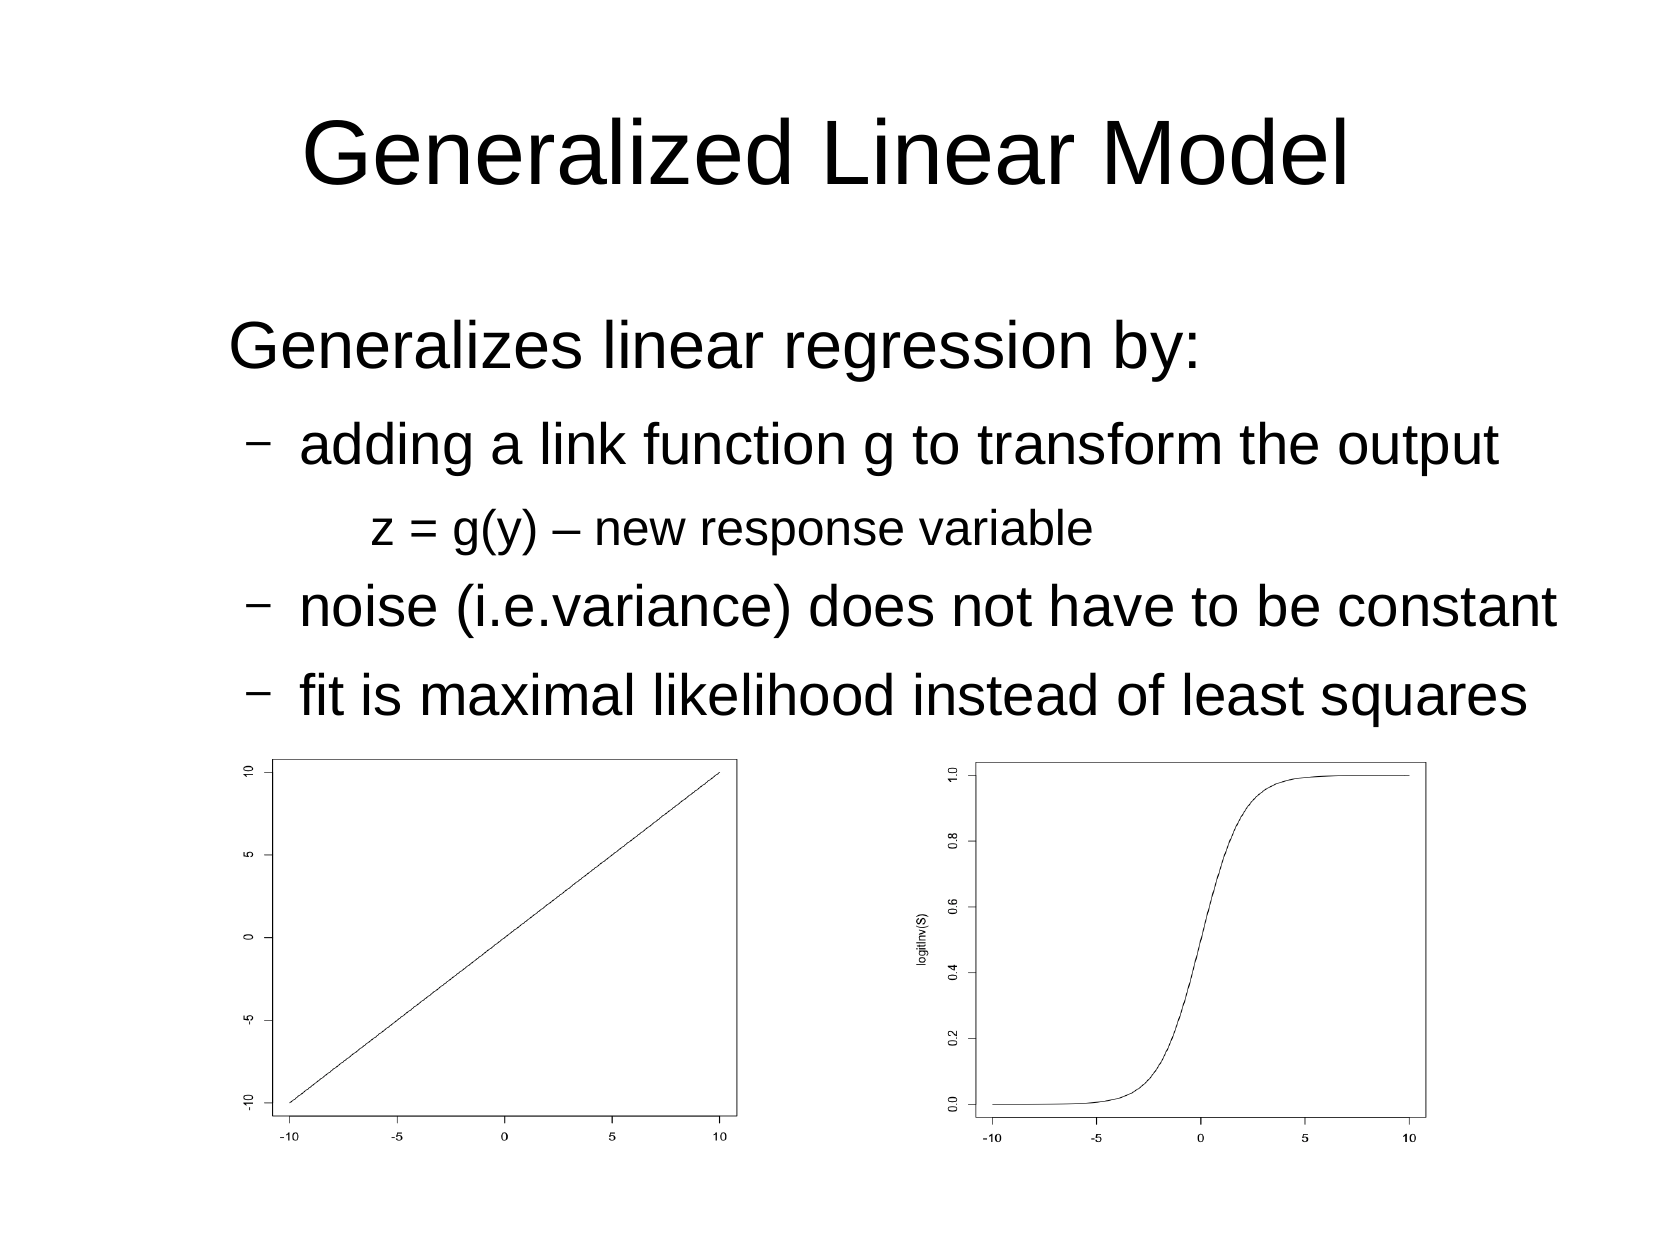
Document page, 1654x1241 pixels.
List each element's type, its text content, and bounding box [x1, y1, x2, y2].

picture [915, 749, 1441, 1151]
list Generalizes linear regression by: adding a link function g to transform the output z = g(y) – new response variable noise (i.e.variance) does not have to be constant fit is maximal likelihood instead of least squares [157, 307, 1646, 1127]
picture [225, 749, 751, 1151]
title Generalized Linear Model [82, 49, 1571, 257]
